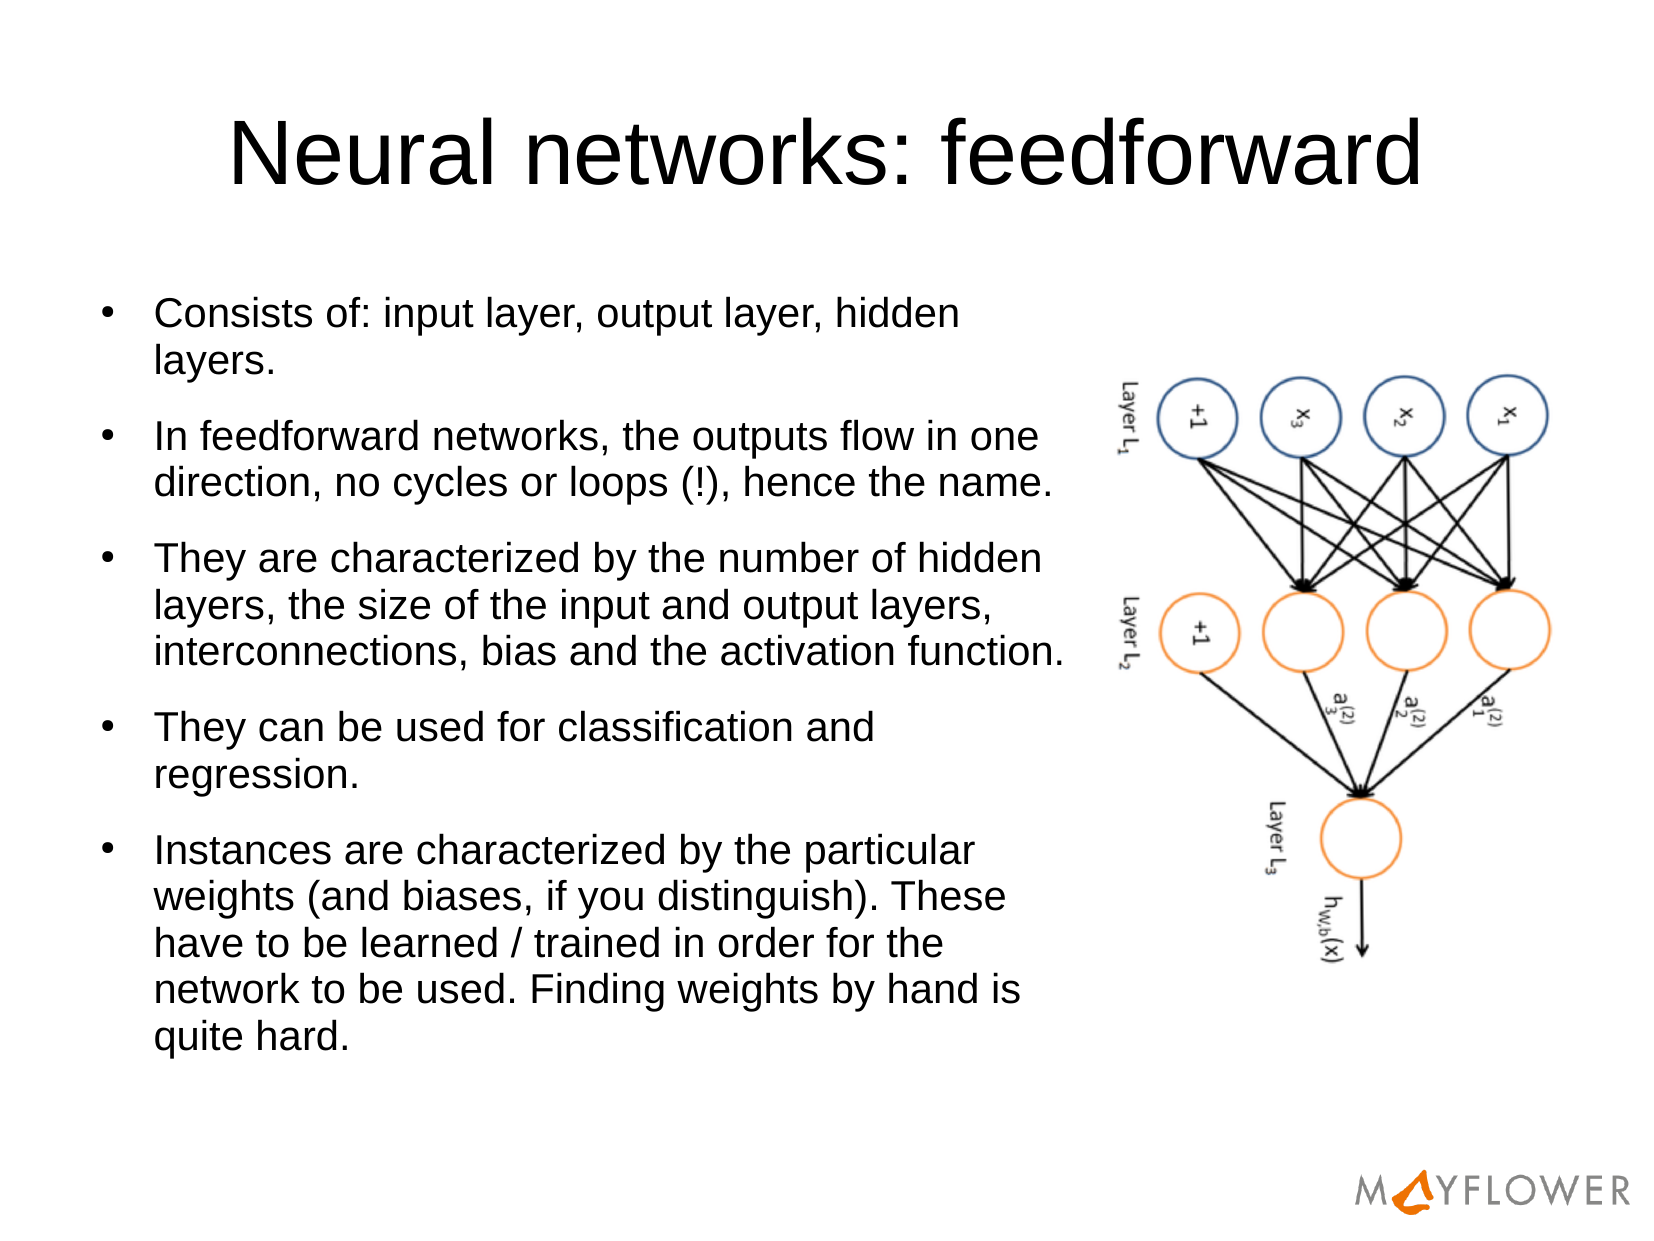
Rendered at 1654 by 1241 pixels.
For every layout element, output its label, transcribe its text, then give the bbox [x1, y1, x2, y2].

picture [1111, 356, 1560, 987]
title Neural networks: feedforward [82, 49, 1571, 257]
picture [1355, 1169, 1630, 1215]
list Consists of: input layer, output layer, hidden layers. In feedforward networks, the outputs flow in one direction, no cycles or loops (!), hence the name. They are characterized by the number of hidden layers, the size of the input and output layers, interconnections, bias and the activation function. They can be used for classification and regression. Instances are characterized by the particular weights (and biases, if you distinguish). These have to be learned / trained in order for the network to be used. Finding weights by hand is quite hard. [82, 290, 1087, 1134]
